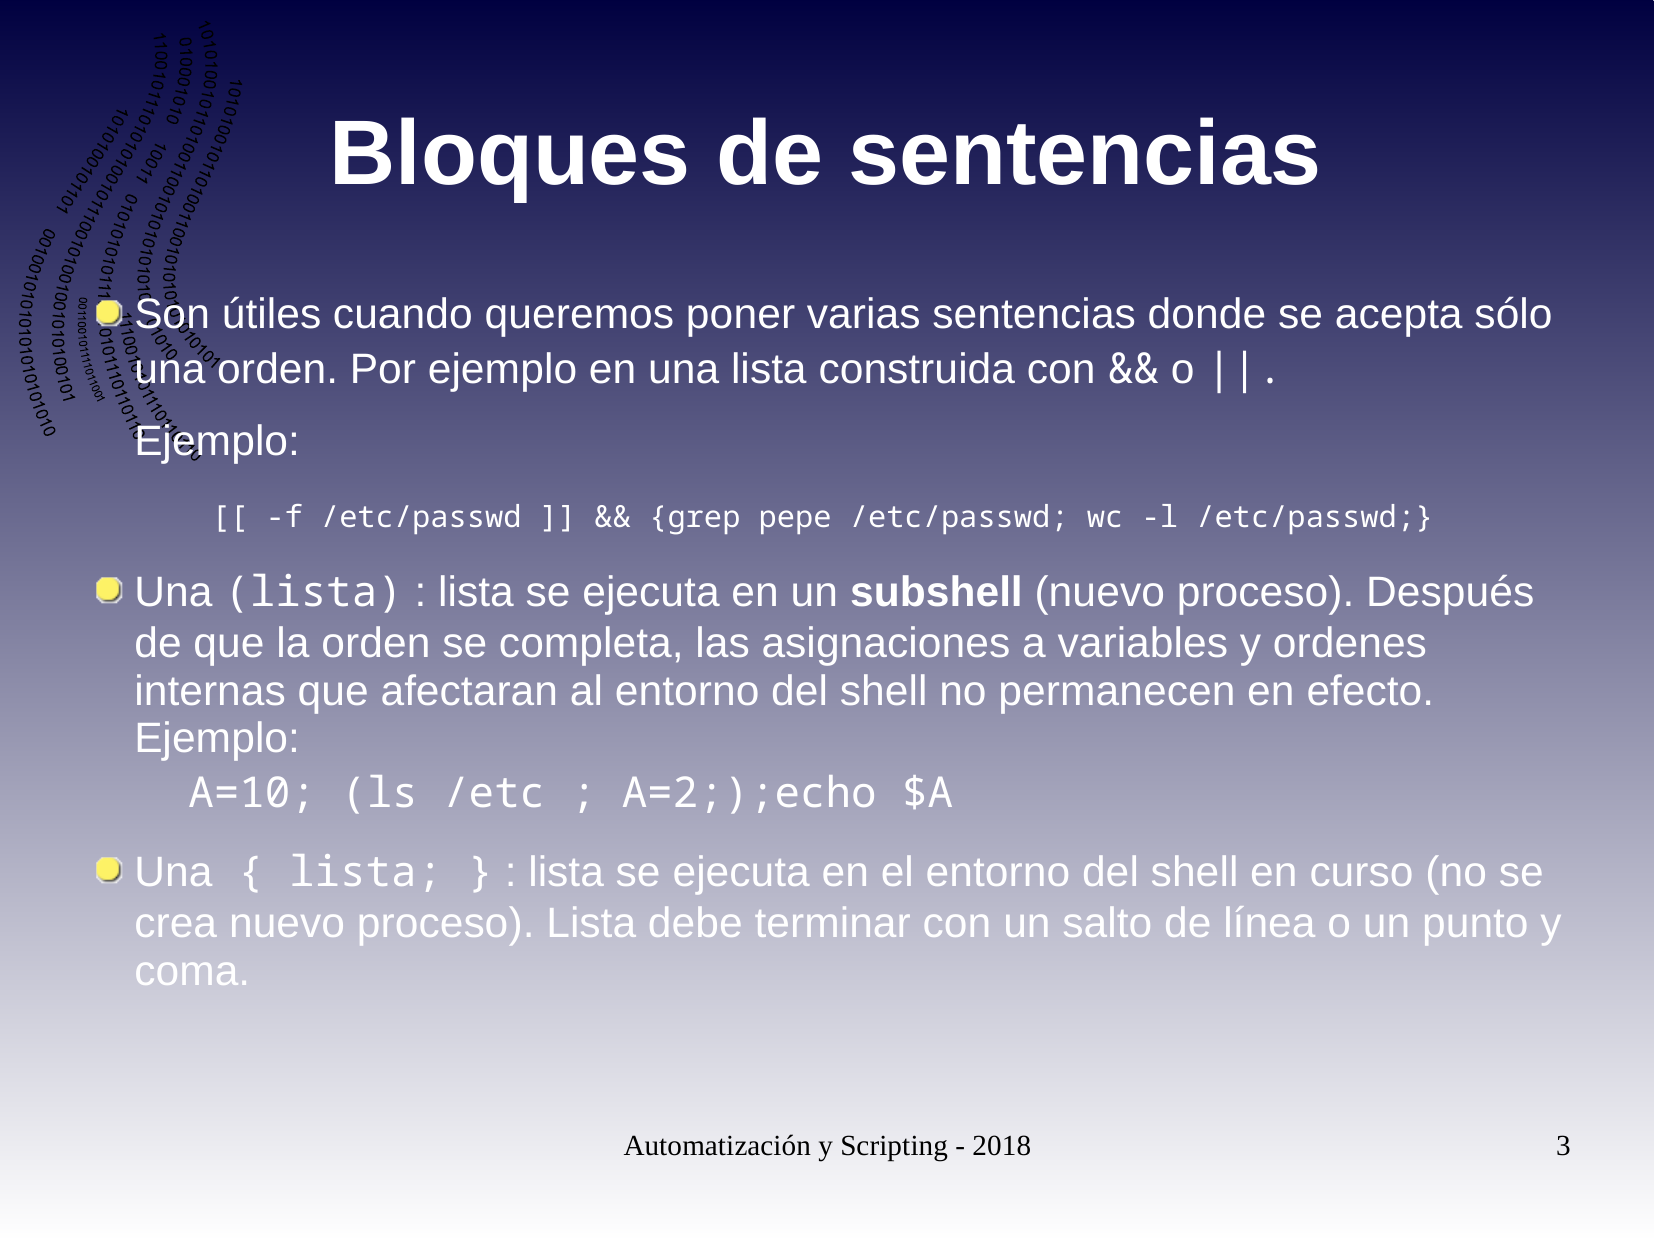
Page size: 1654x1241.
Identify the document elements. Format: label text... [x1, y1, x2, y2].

picture [18, 20, 243, 461]
title Bloques de sentencias [82, 49, 1571, 257]
list Son útiles cuando queremos poner varias sentencias donde se acepta sólo una orden. Por ejemplo en una lista construida con && o ||. Ejemplo: [[ -f /etc/passwd ]] && {grep pepe /etc/passwd; wc -l /etc/passwd;} Una (lista) : lista se ejecuta en un subshell (nuevo proceso). Después de que la orden se completa, las asignaciones a variables y ordenes internas que afectaran al entorno del shell no permanecen en efecto. Ejemplo: A=10; (ls /etc ; A=2;);echo $A Una { lista; } : lista se ejecuta en el entorno del shell en curso (no se crea nuevo proceso). Lista debe terminar con un salto de línea o un punto y coma. [82, 290, 1571, 1010]
